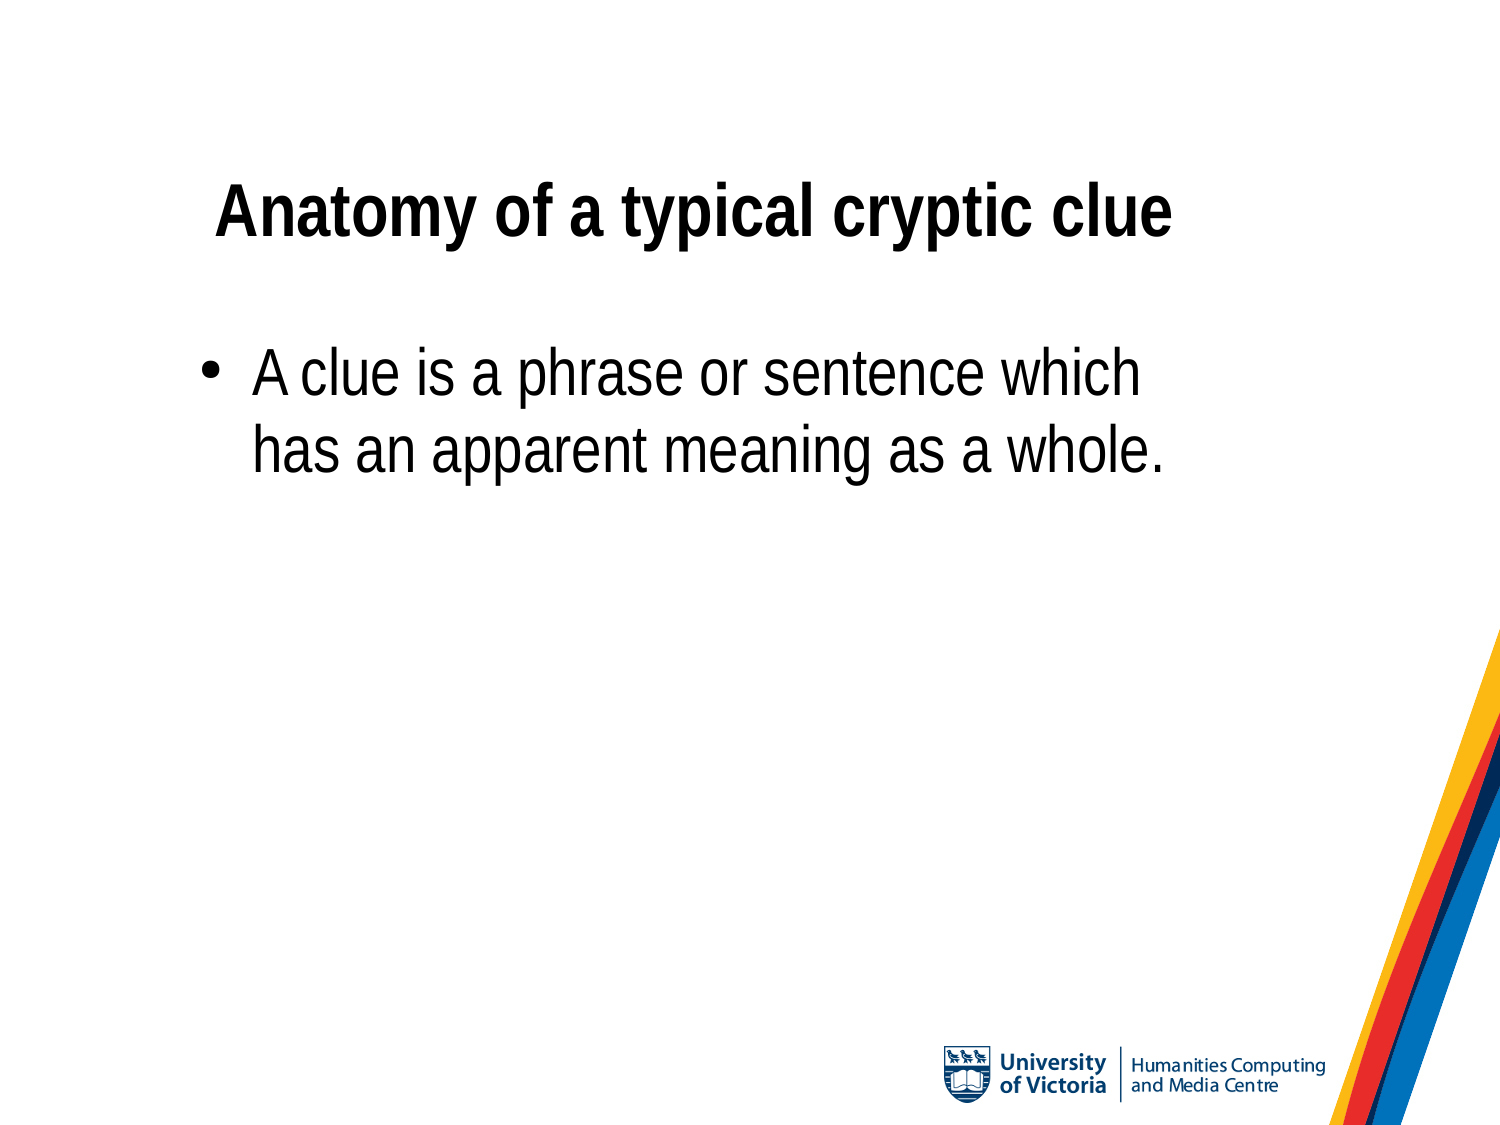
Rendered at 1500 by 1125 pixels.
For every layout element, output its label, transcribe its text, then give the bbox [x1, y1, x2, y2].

title Anatomy of a typical cryptic clue [181, 115, 1209, 304]
list A clue is a phrase or sentence which has an apparent meaning as a whole. [181, 333, 1209, 1015]
picture [0, 0, 1500, 1125]
